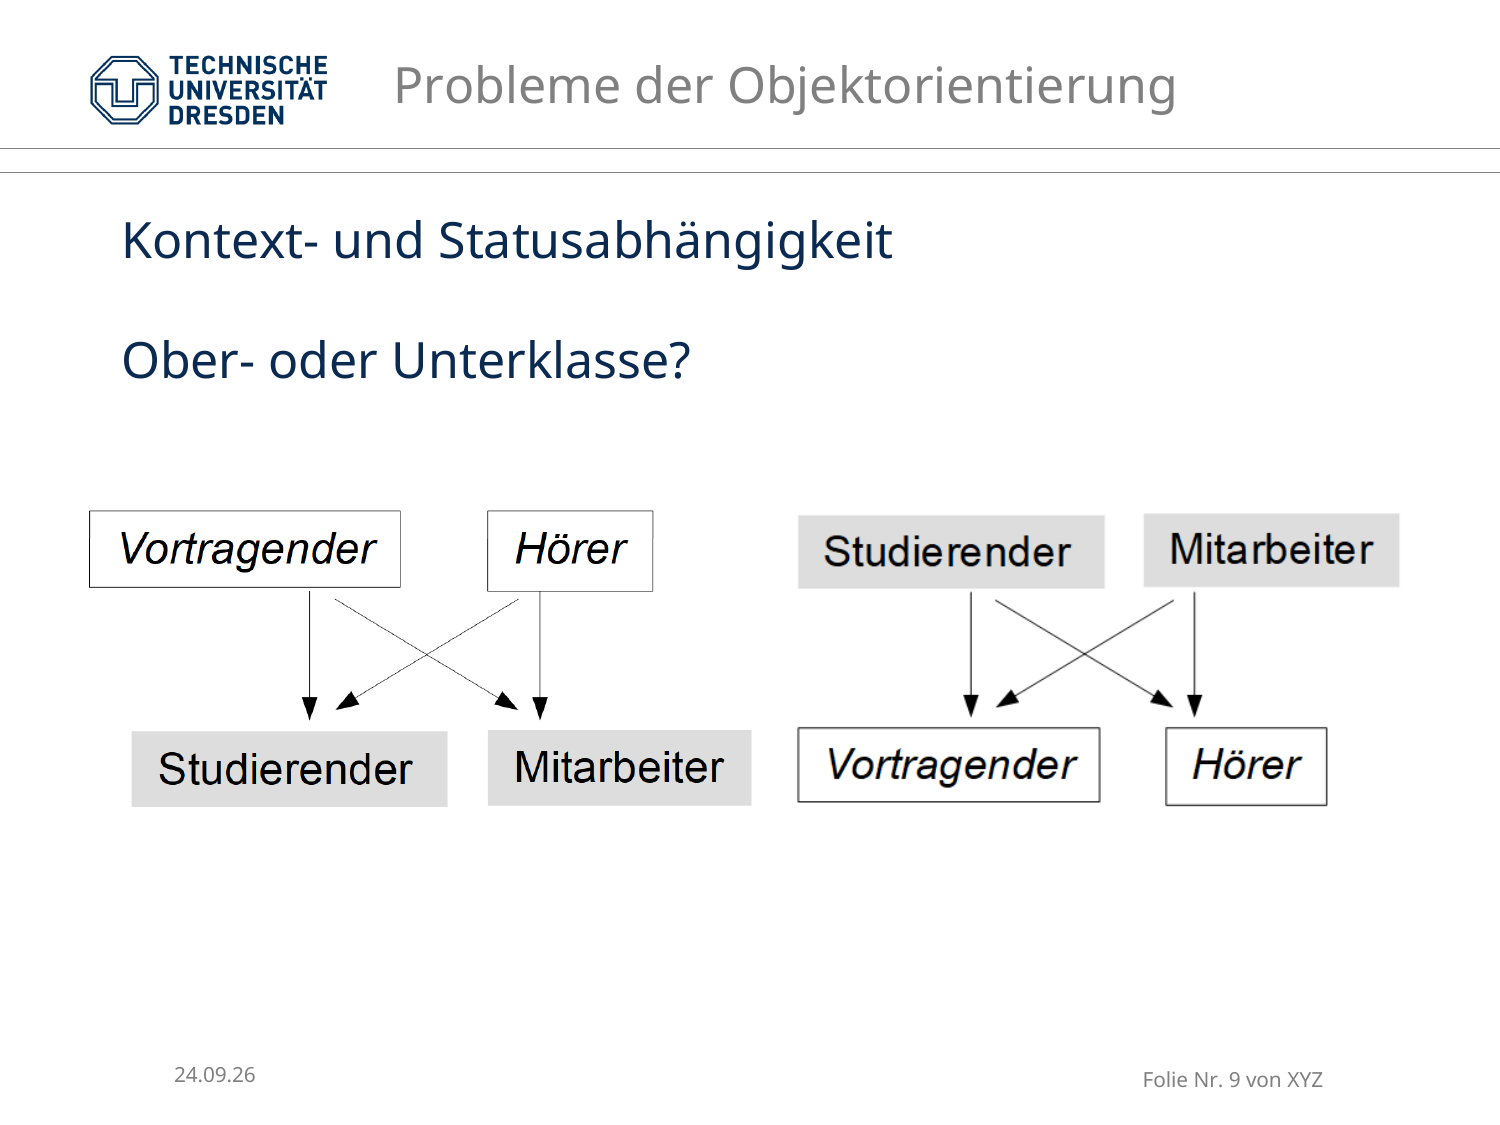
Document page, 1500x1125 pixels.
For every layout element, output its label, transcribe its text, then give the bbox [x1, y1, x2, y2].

picture [791, 496, 1418, 832]
picture [82, 501, 780, 839]
title Probleme der Objektorientierung [378, 0, 1500, 178]
text_box Kontext- und Statusabhängigkeit Ober- oder Unterklasse? [106, 200, 1430, 396]
picture [90, 54, 327, 125]
text_box 26.06.18 [159, 1046, 510, 1107]
